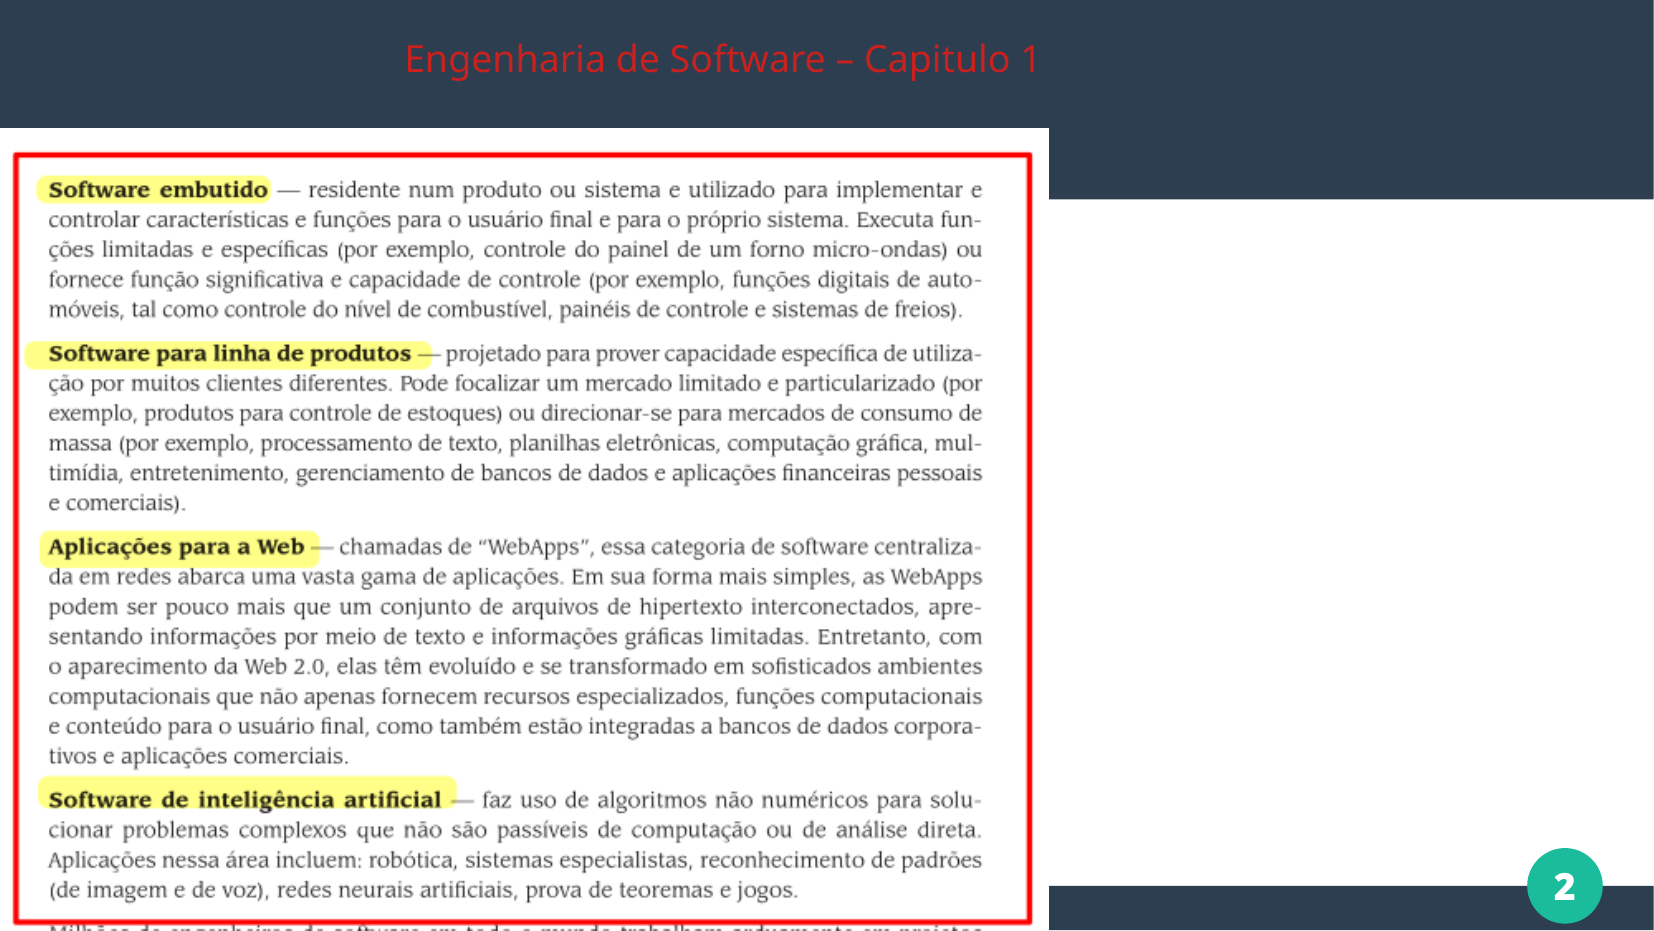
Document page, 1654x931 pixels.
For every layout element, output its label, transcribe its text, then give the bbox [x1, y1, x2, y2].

text_box Engenharia de Software – Capitulo 1 [354, 25, 1093, 92]
picture [0, 128, 1049, 931]
